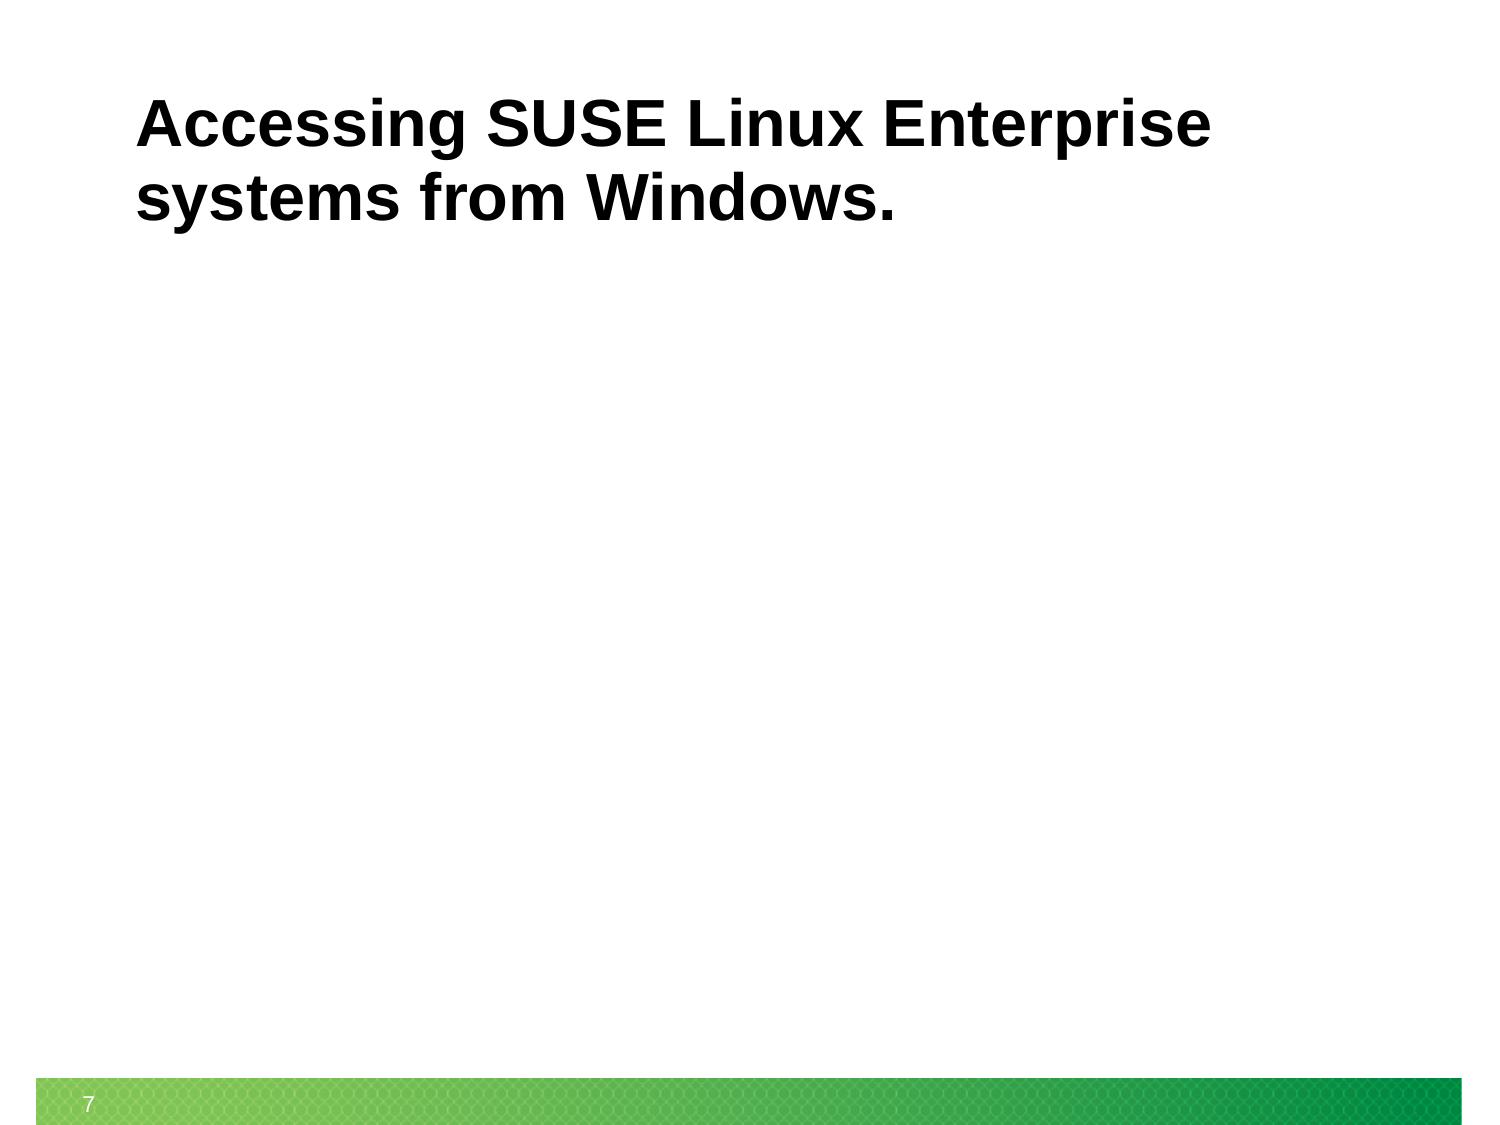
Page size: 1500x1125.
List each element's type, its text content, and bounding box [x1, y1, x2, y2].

title Accessing SUSE Linux Enterprise systems from Windows. [135, 10, 1372, 236]
picture [36, 1078, 1462, 1125]
